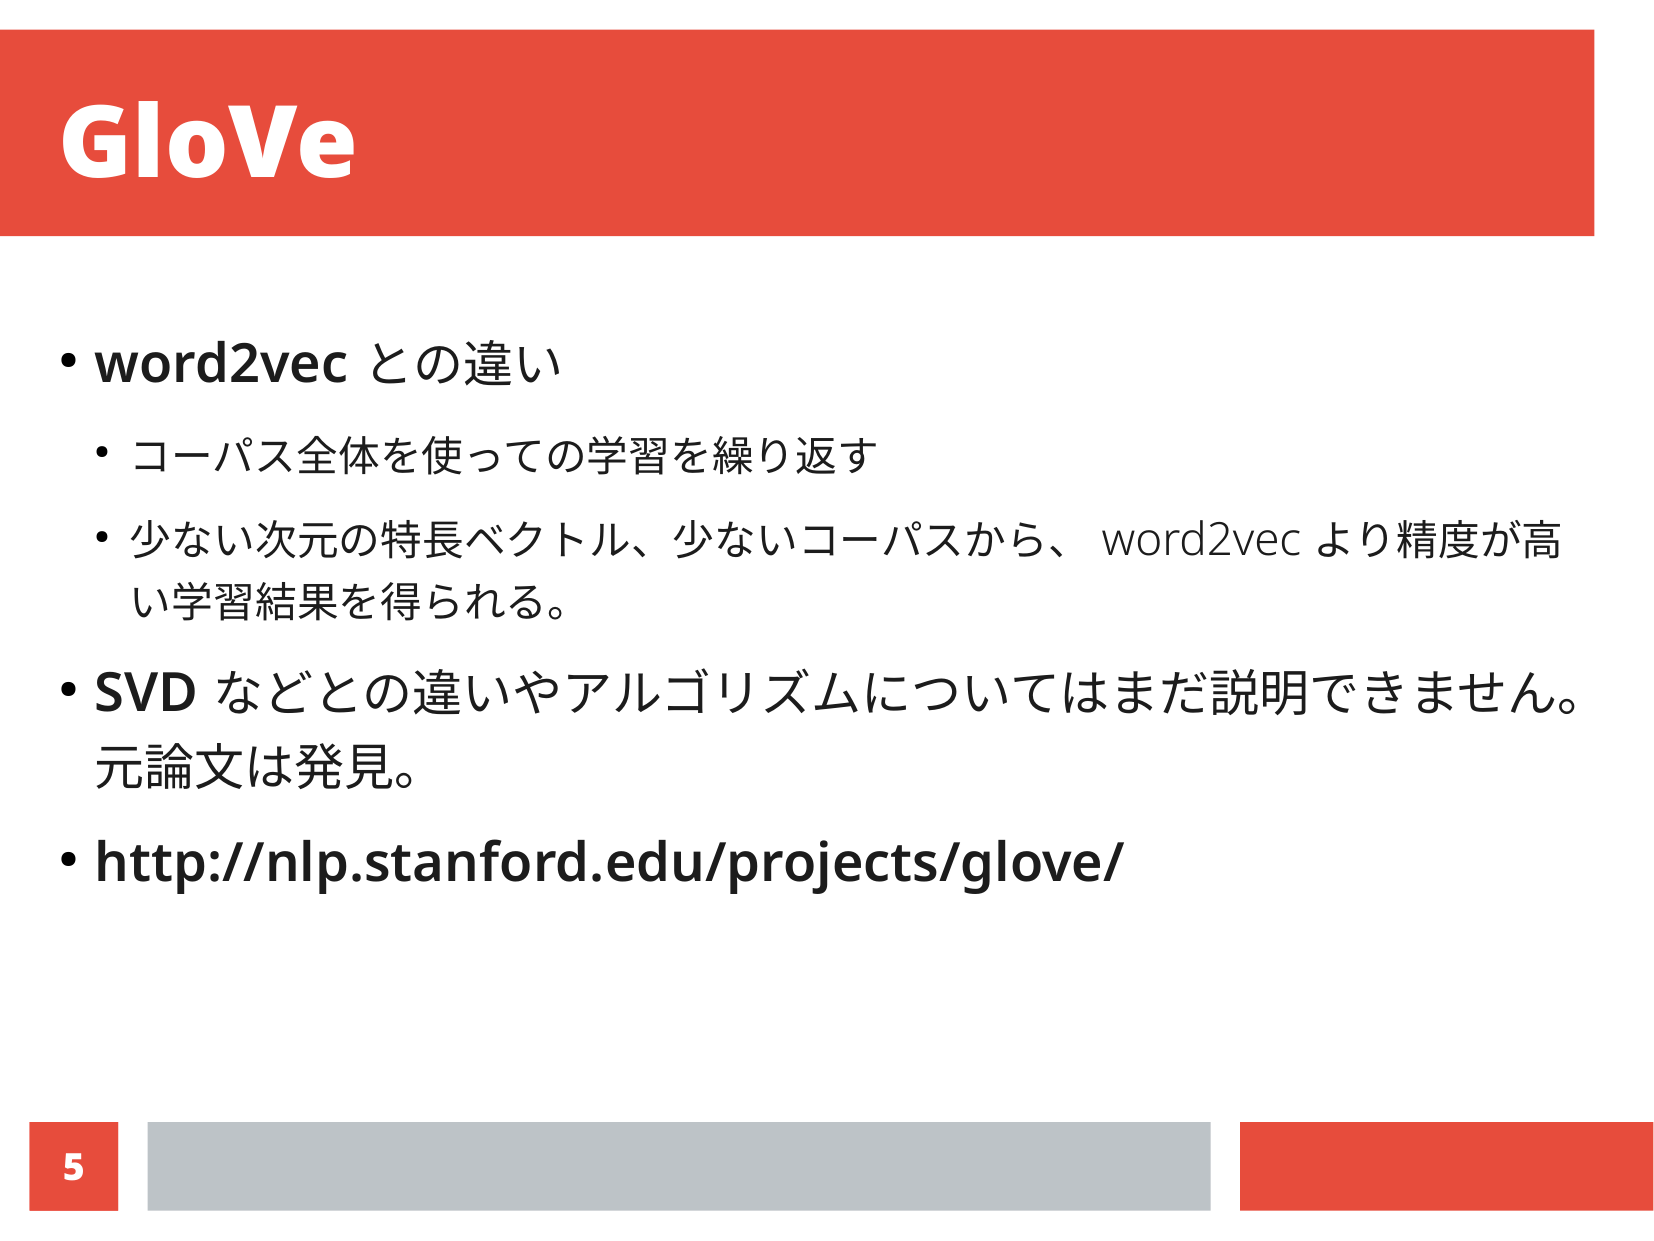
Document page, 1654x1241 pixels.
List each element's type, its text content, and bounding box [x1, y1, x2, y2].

list word2vecとの違い コーパス全体を使っての学習を繰り返す 少ない次元の特長ベクトル、少ないコーパスから、word2vecより精度が高い学習結果を得られる。 SVDなどとの違いやアルゴリズムについてはまだ説明できません。元論文は発見。 http://nlp.stanford.edu/projects/glove/ [59, 324, 1565, 1093]
title GloVe [59, 59, 1595, 207]
